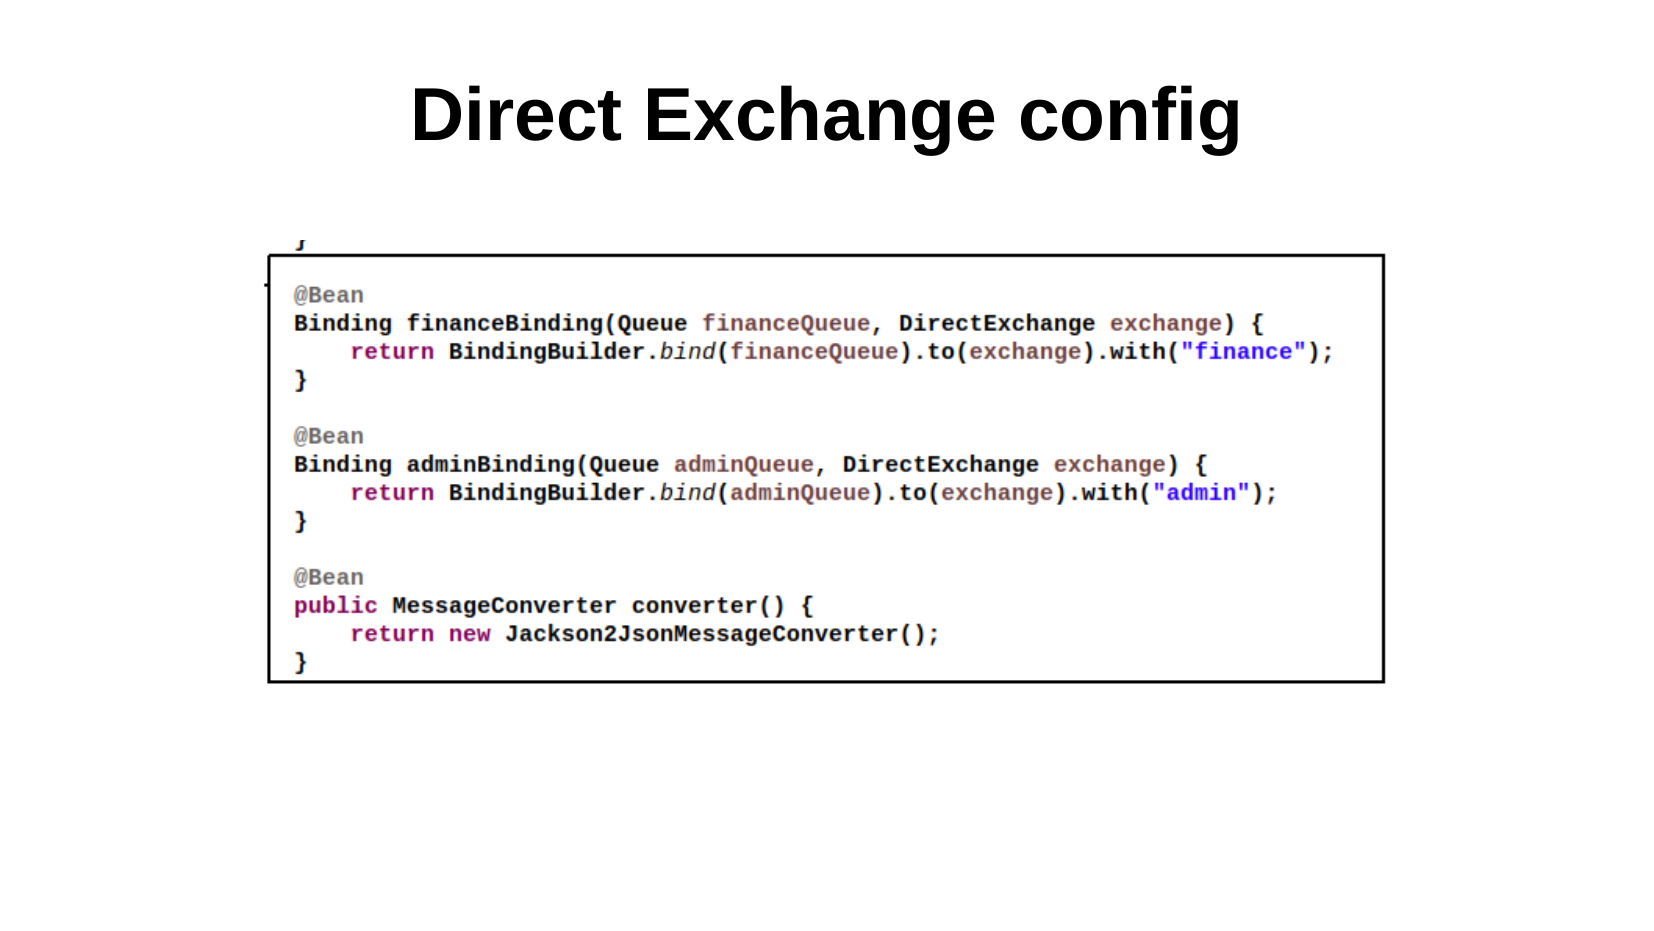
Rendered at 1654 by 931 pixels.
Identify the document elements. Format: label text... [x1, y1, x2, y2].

picture [252, 240, 1401, 690]
title Direct Exchange config [82, 37, 1571, 193]
